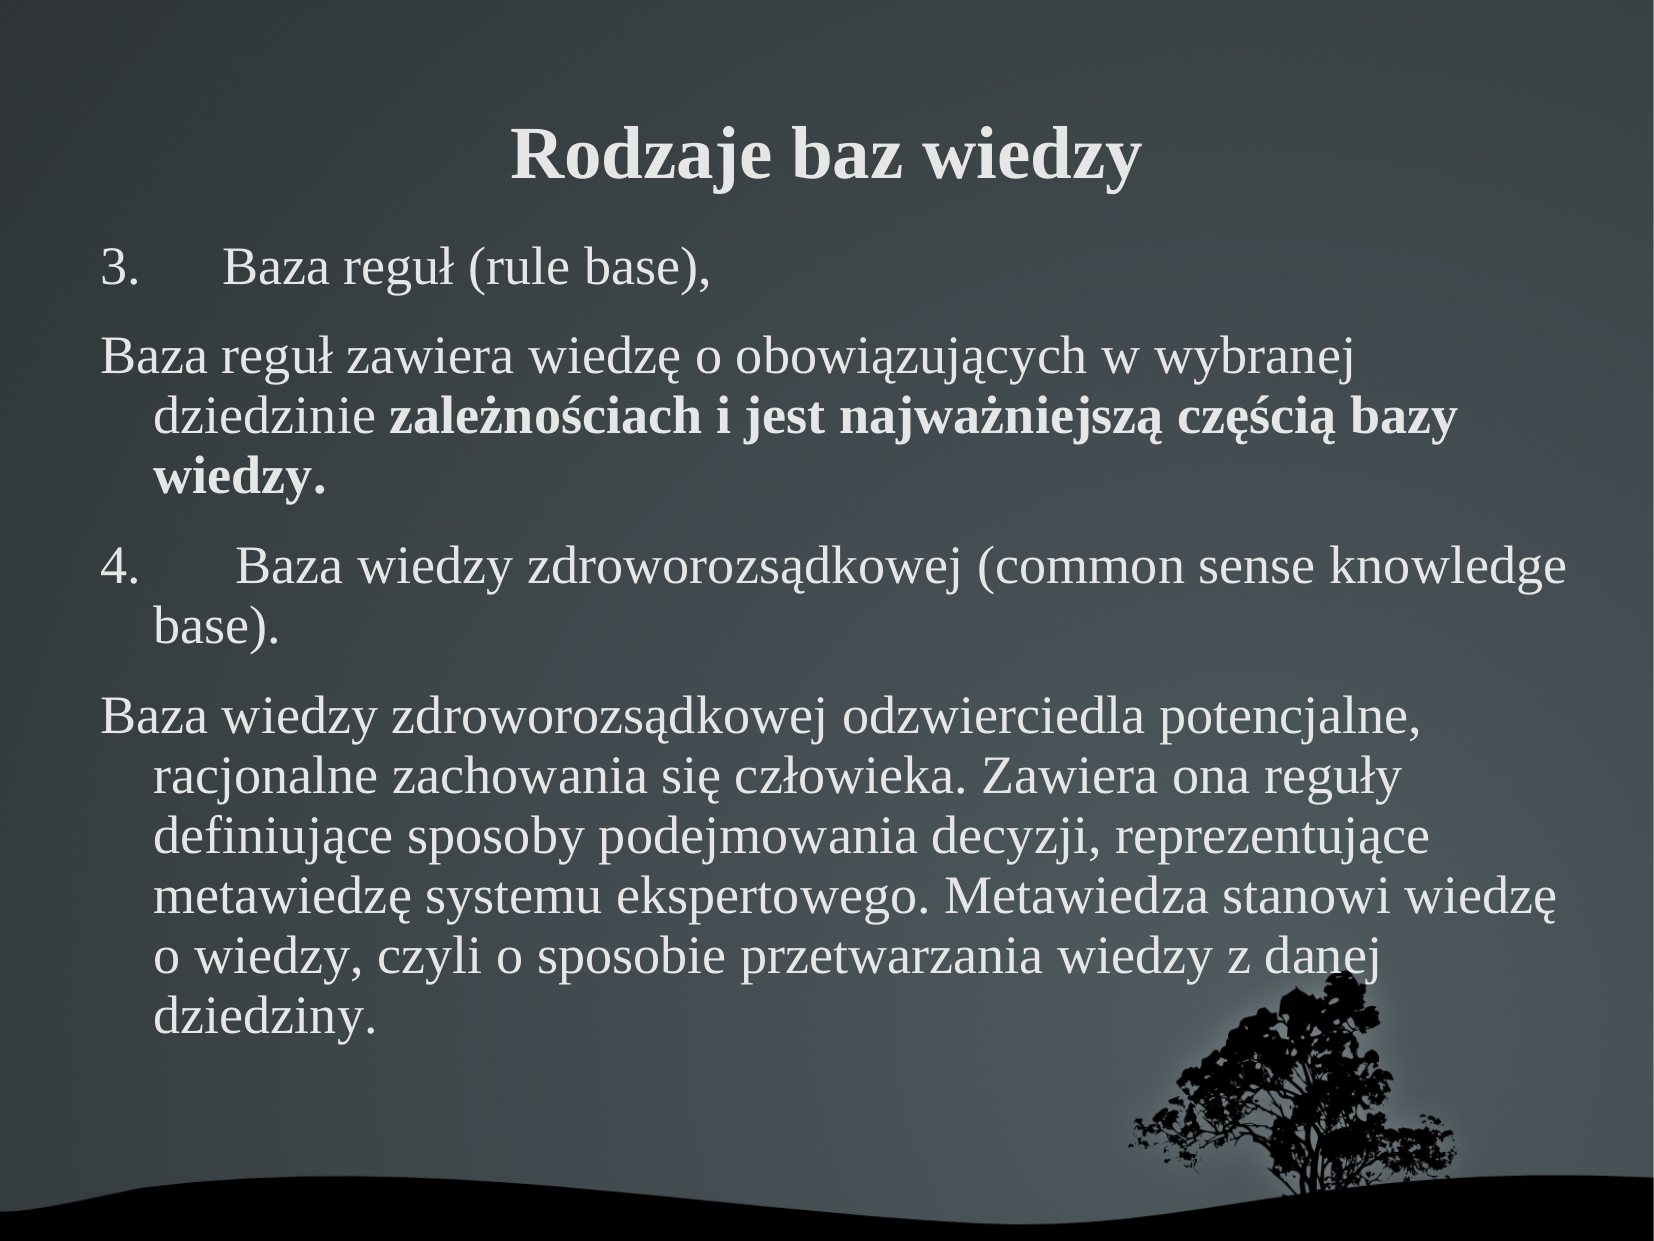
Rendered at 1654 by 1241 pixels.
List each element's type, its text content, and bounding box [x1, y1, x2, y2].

list 3. Baza reguł (rule base), Baza reguł zawiera wiedzę o obowiązujących w wybranej dziedzinie zależnościach i jest najważniejszą częścią bazy wiedzy. 4. Baza wiedzy zdroworozsądkowej (common sense knowledge base). Baza wiedzy zdroworozsądkowej odzwierciedla potencjalne, racjonalne zachowania się człowieka. Zawiera ona reguły definiujące sposoby podejmowania decyzji, reprezentujące metawiedzę systemu ekspertowego. Metawiedza stanowi wiedzę o wiedzy, czyli o sposobie przetwarzania wiedzy z danej dziedziny. [82, 236, 1571, 1241]
picture [0, 0, 1654, 1241]
title Rodzaje baz wiedzy [82, 56, 1571, 236]
